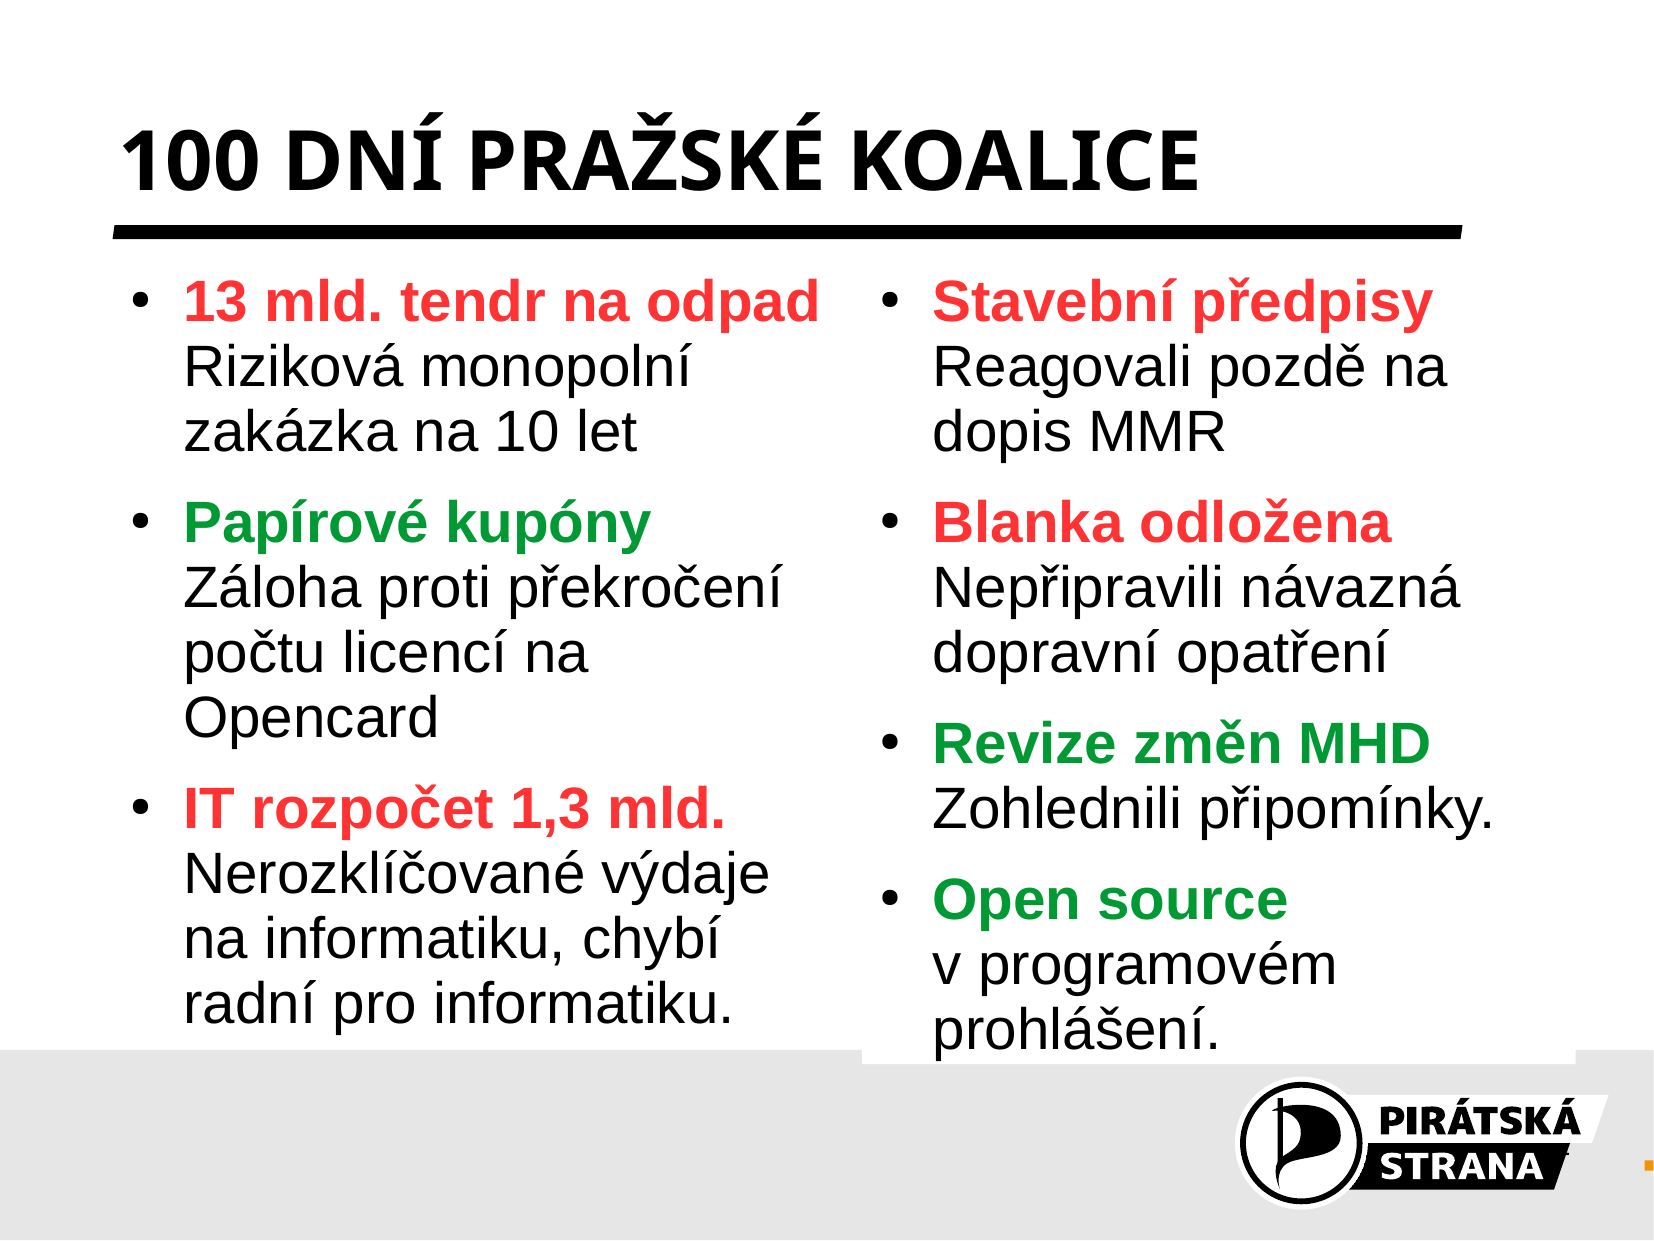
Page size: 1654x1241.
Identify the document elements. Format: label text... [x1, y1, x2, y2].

list Stavební předpisy Reagovali pozdě na dopis MMR Blanka odložena Nepřipravili návazná dopravní opatření Revize změn MHD Zohlednili připomínky. Open source v programovém prohlášení. [861, 268, 1576, 1065]
title 100 DNÍ PRAŽSKÉ KOALICE [118, 8, 1576, 216]
list 13 mld. tendr na odpad Riziková monopolní zakázka na 10 let Papírové kupóny Záloha proti překročení počtu licencí na Opencard IT rozpočet 1,3 mld. Nerozklíčované výdaje na informatiku, chybí radní pro informatiku. [112, 268, 827, 1039]
